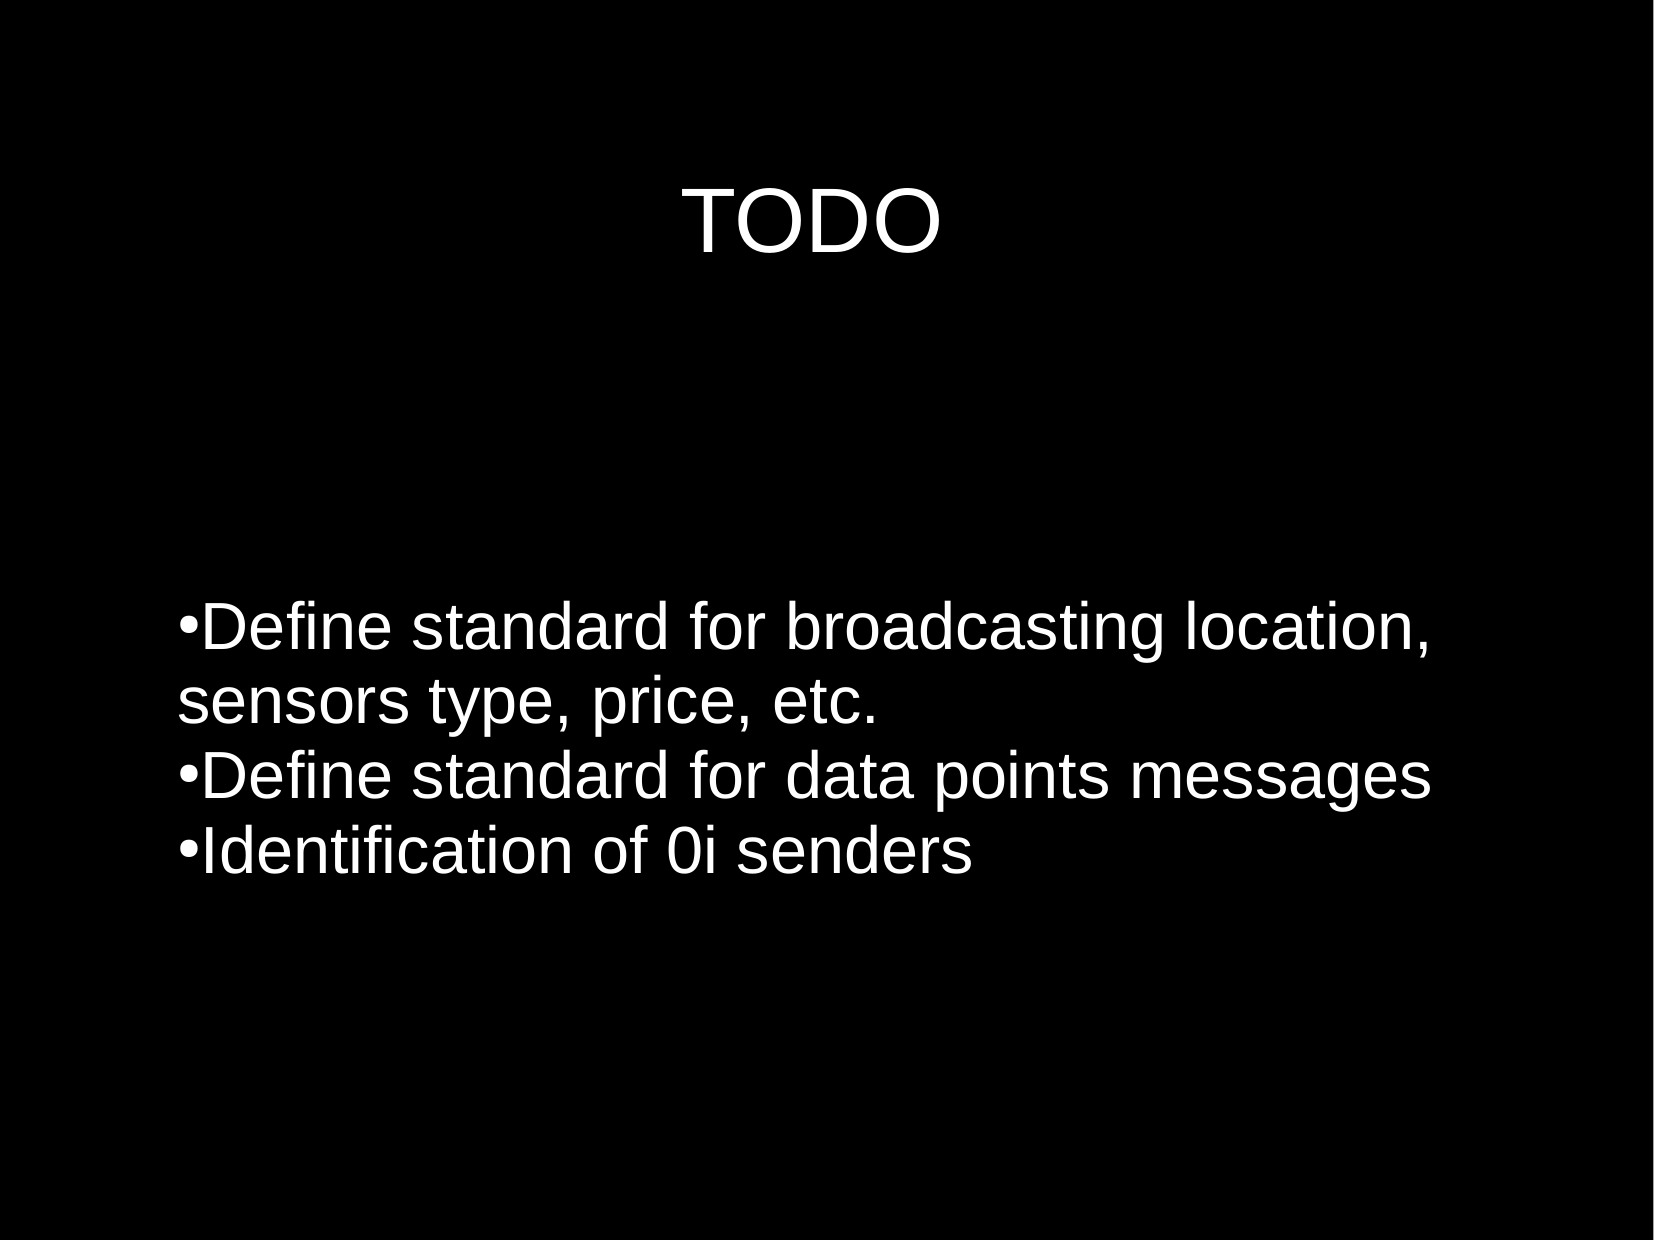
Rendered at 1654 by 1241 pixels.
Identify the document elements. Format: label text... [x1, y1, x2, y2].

subtitle Define standard for broadcasting location, sensors type, price, etc. Define standard for data points messages Identification of 0i senders [177, 383, 1477, 1093]
title TODO [118, 117, 1506, 325]
